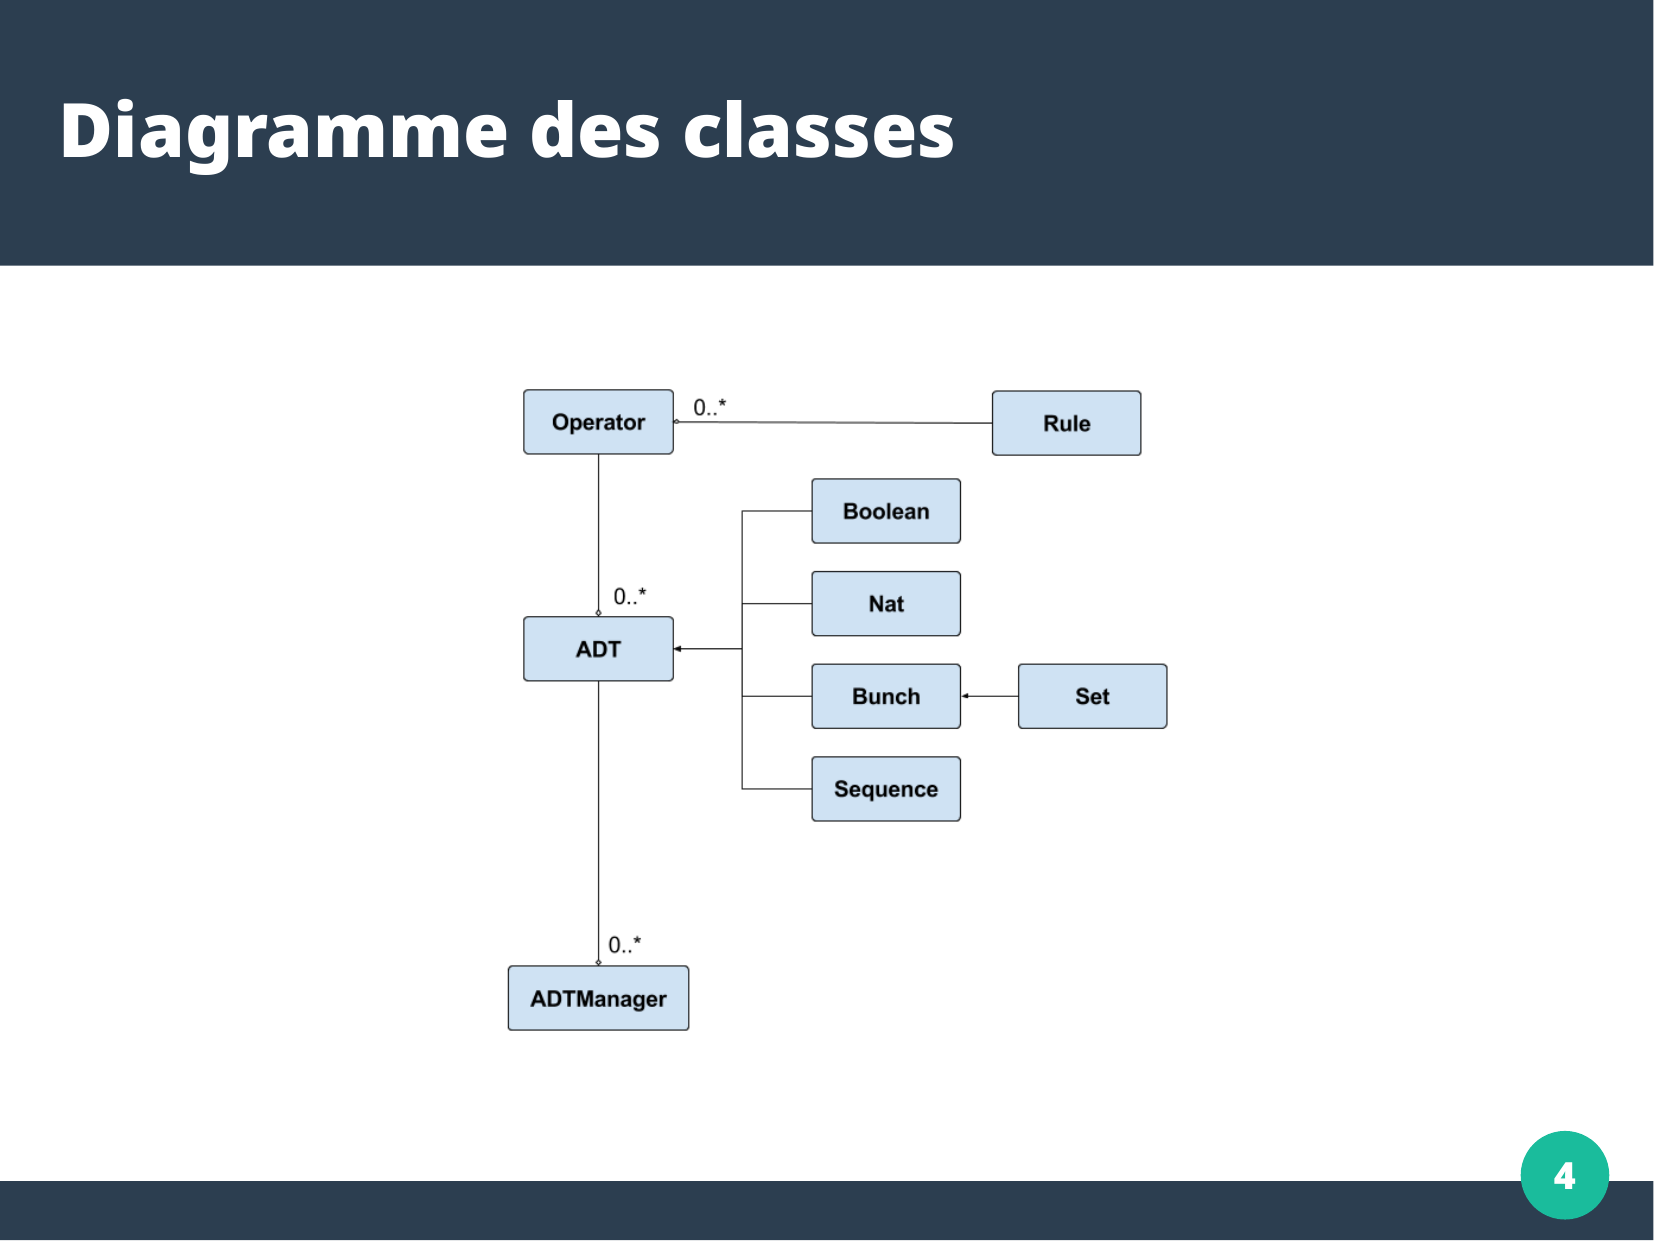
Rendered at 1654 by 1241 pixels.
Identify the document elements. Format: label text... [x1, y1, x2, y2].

title Diagramme des classes [59, 49, 1595, 207]
picture [464, 324, 1189, 1045]
